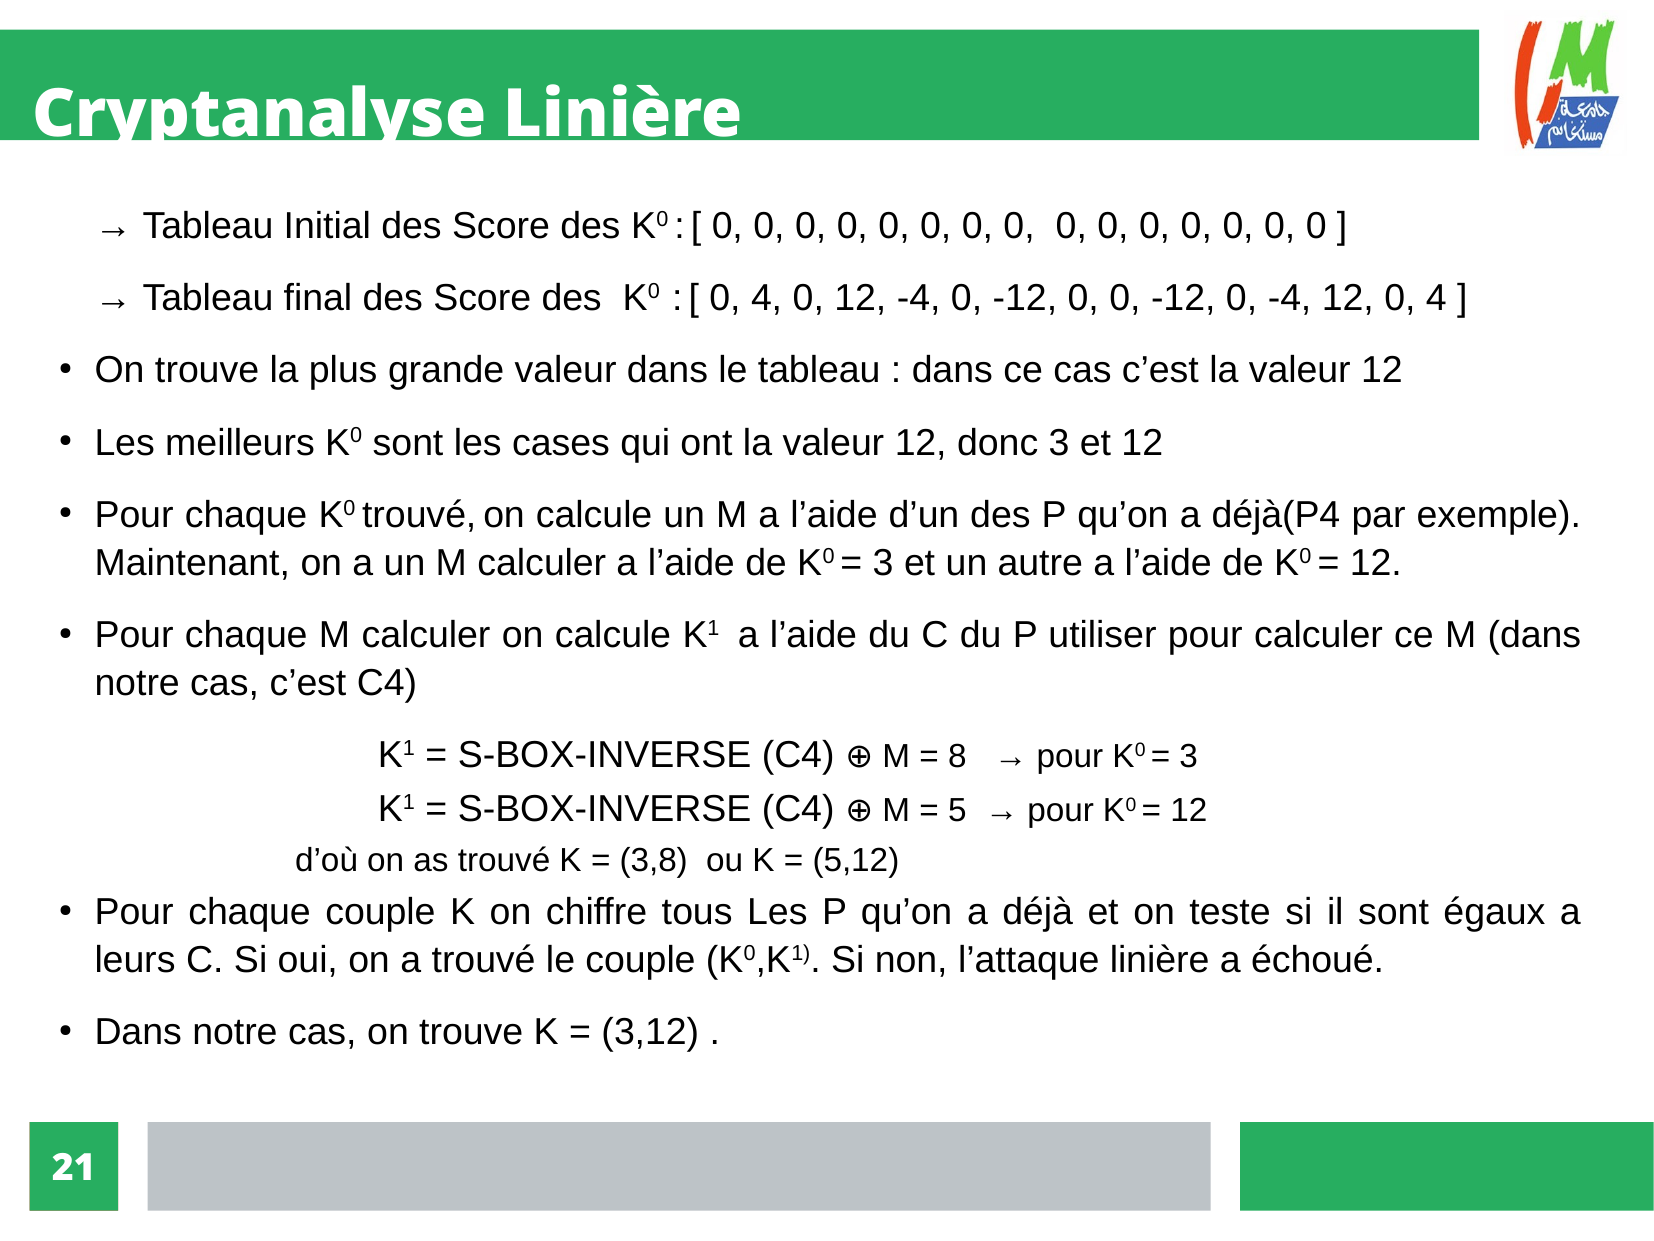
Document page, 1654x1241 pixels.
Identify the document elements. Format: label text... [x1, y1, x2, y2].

list → Tableau Initial des Score des K0 : [ 0, 0, 0, 0, 0, 0, 0, 0, 0, 0, 0, 0, 0, 0, 0 ] → Tableau final des Score des K0 : [ 0, 4, 0, 12, -4, 0, -12, 0, 0, -12, 0, -4, 12, 0, 4 ] On trouve la plus grande valeur dans le tableau : dans ce cas c’est la valeur 12 Les meilleurs K0 sont les cases qui ont la valeur 12, donc 3 et 12 Pour chaque K0 trouvé, on calcule un M a l’aide d’un des P qu’on a déjà(P4 par exemple). Maintenant, on a un M calculer a l’aide de K0 = 3 et un autre a l’aide de K0 = 12. Pour chaque M calculer on calcule K1 a l’aide du C du P utiliser pour calculer ce M (dans notre cas, c’est C4) K1 = S-BOX-INVERSE (C4) ⊕ M = 8 → pour K0 = 3 K1 = S-BOX-INVERSE (C4) ⊕ M = 5 → pour K0 = 12 d’où on as trouvé K = (3,8) ou K = (5,12) Pour chaque couple K on chiffre tous Les P qu’on a déjà et on teste si il sont égaux a leurs C. Si oui, on a trouvé le couple (K0,K1). Si non, l’attaque linière a échoué. Dans notre cas, on trouve K = (3,12) . [59, 198, 1582, 1093]
picture [1504, 10, 1627, 156]
list [59, 692, 1558, 1085]
title Cryptanalyse Linière [32, 16, 1560, 156]
